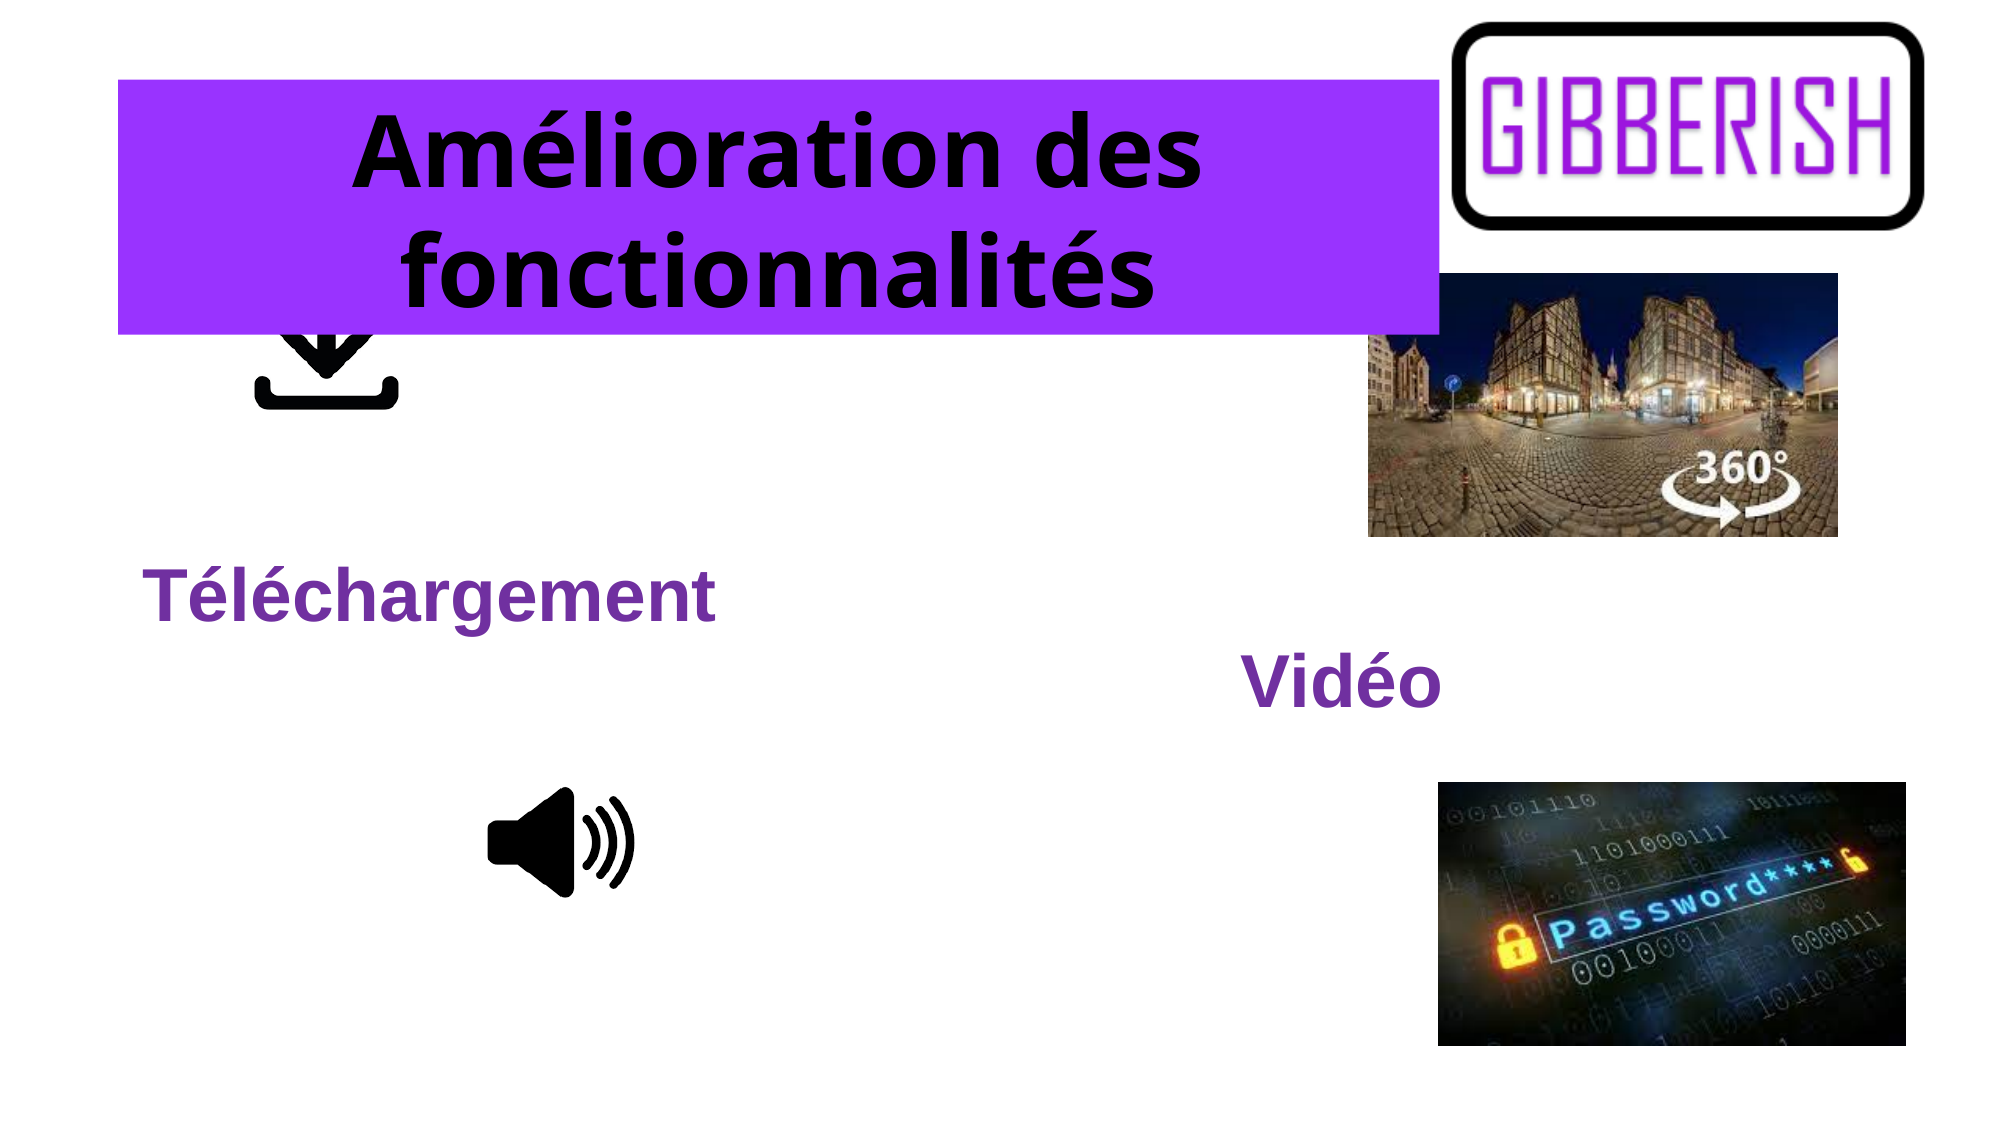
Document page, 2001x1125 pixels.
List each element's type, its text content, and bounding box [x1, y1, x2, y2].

picture [222, 335, 430, 446]
text_box Vidéo [1193, 624, 1492, 731]
picture [1438, 782, 1906, 1046]
picture [448, 738, 675, 946]
picture [1438, 5, 1937, 248]
text_box Amélioration des fonctionnalités [118, 79, 1440, 216]
text_box Téléchargement [94, 539, 766, 646]
picture [1368, 274, 1838, 537]
